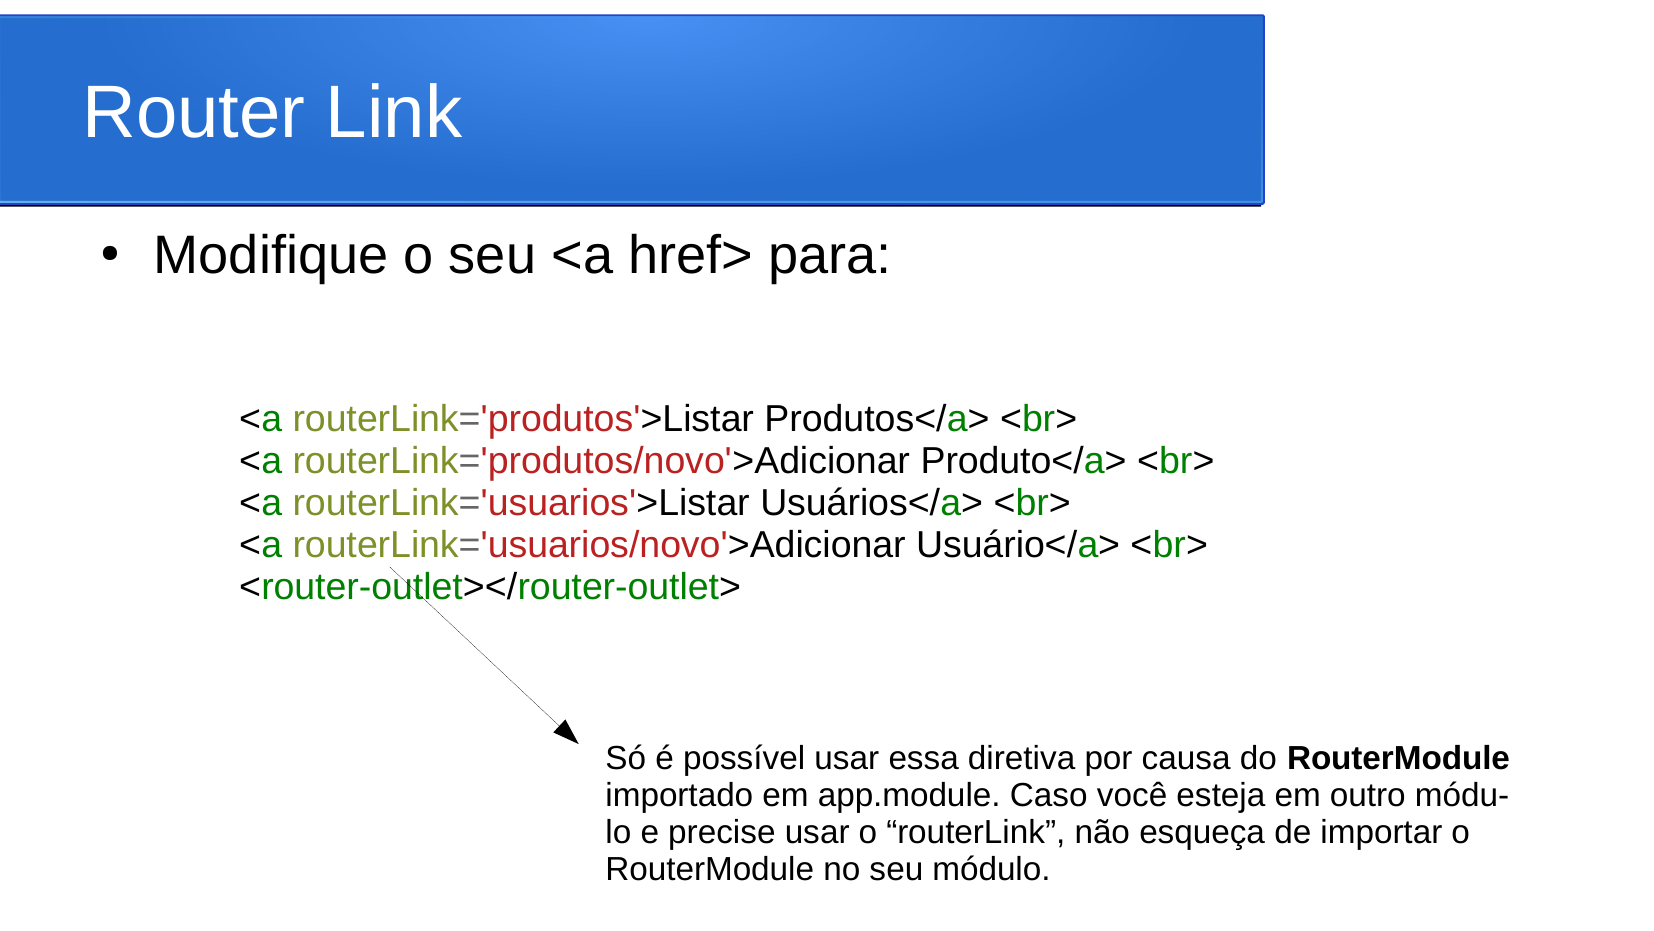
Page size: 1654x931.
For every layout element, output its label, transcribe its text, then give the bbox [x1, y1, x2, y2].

list Modifique o seu <a href> para: [82, 224, 1571, 764]
text_box Só é possível usar essa diretiva por causa do RouterModule importado em app.module. Caso você esteja em outro módu- lo e precise usar o “routerLink”, não esqueça de importar o RouterModule no seu módulo. [590, 732, 1526, 896]
title Router Link [82, 35, 1235, 189]
text_box <a routerLink='produtos'>Listar Produtos</a> <br> <a routerLink='produtos/novo'>Adicionar Produto</a> <br> <a routerLink='usuarios'>Listar Usuários</a> <br> <a routerLink='usuarios/novo'>Adicionar Usuário</a> <br> <router-outlet></router-outlet> [224, 389, 1382, 615]
